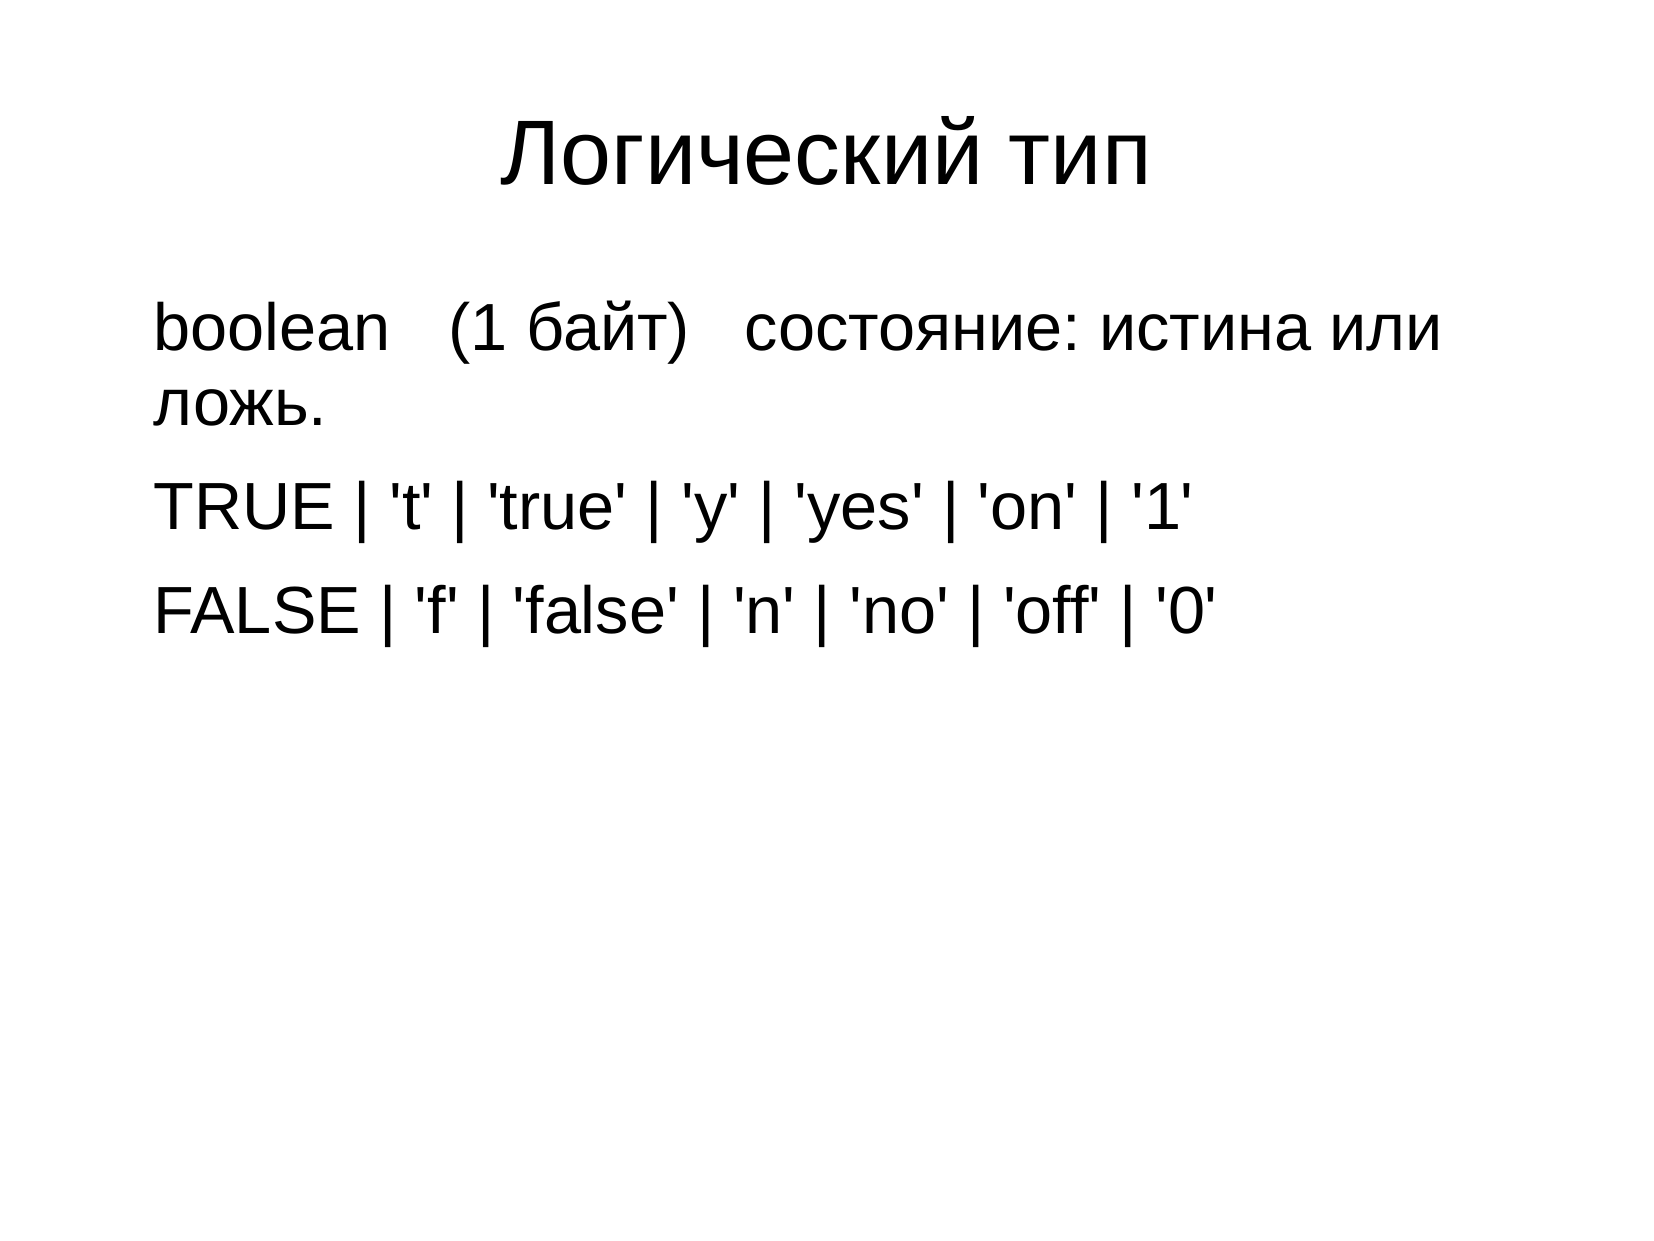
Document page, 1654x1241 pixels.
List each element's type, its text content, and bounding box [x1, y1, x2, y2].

list boolean (1 байт) состояние: истина или ложь. TRUE | 't' | 'true' | 'y' | 'yes' | 'on' | '1' FALSE | 'f' | 'false' | 'n' | 'no' | 'off' | '0' [82, 290, 1571, 1010]
title Логический тип [82, 49, 1571, 257]
